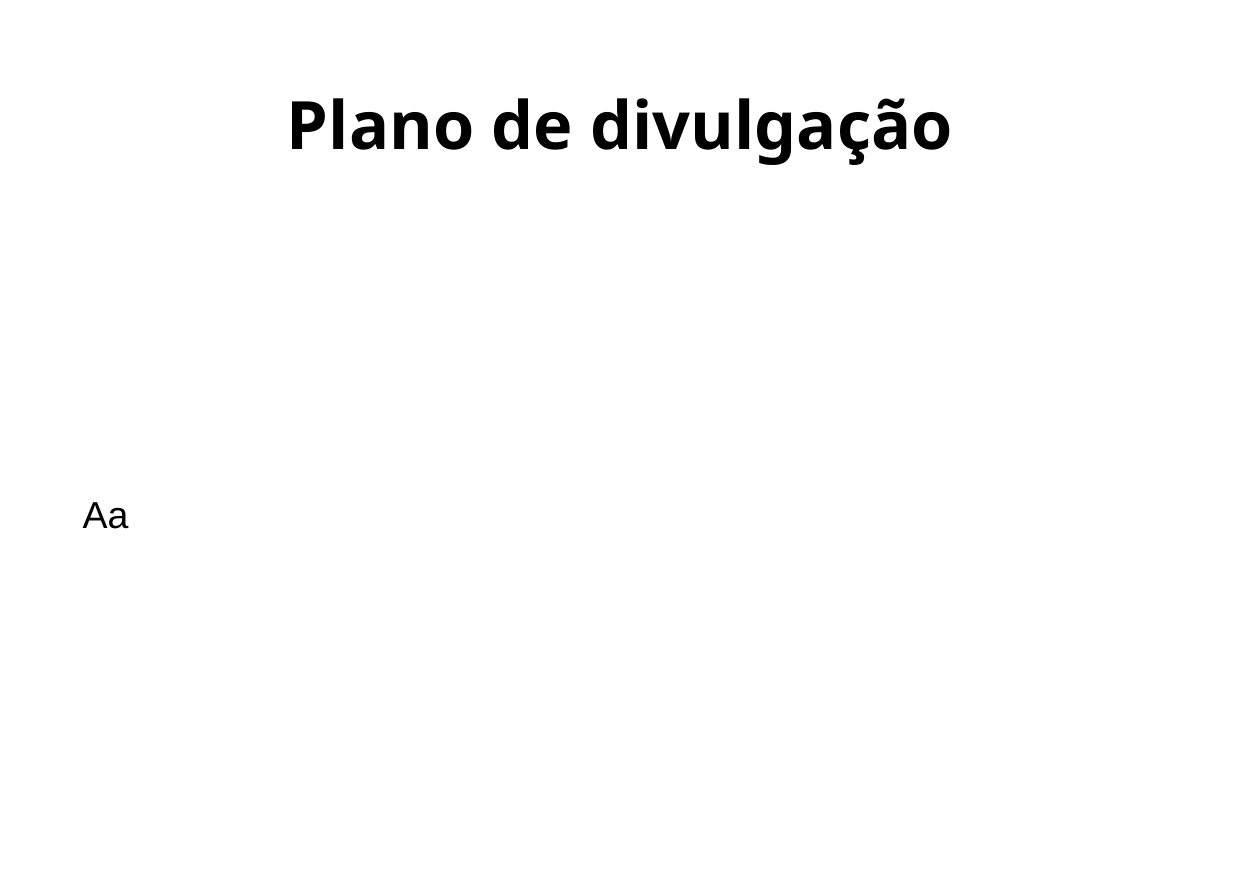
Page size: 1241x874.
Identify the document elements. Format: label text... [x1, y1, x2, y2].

text_box Aa [82, 491, 1158, 537]
text_box Aa [90, 505, 99, 518]
text_box Plano de divulgação [58, 82, 1181, 163]
